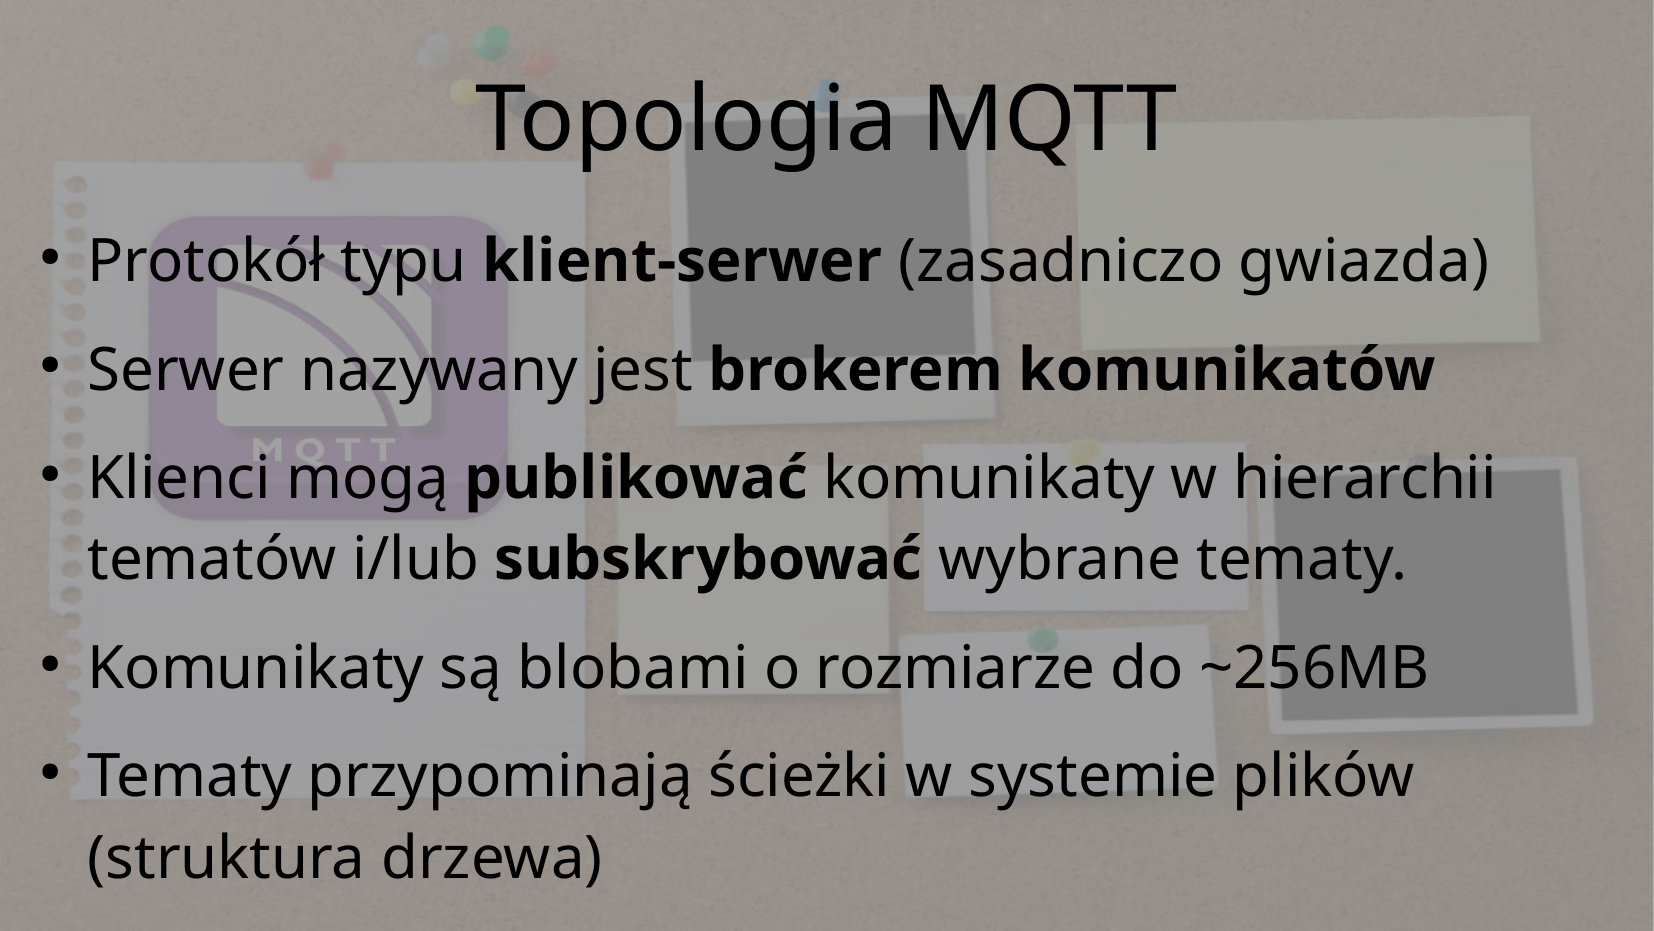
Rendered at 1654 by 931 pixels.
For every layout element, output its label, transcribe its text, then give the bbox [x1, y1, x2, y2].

picture [0, 0, 1654, 931]
list Protokół typu klient-serwer (zasadniczo gwiazda) Serwer nazywany jest brokerem komunikatów Klienci mogą publikować komunikaty w hierarchii tematów i/lub subskrybować wybrane tematy. Komunikaty są blobami o rozmiarze do ~256MB Tematy przypominają ścieżki w systemie plików (struktura drzewa) [23, 217, 1630, 910]
title Topologia MQTT [82, 37, 1571, 193]
